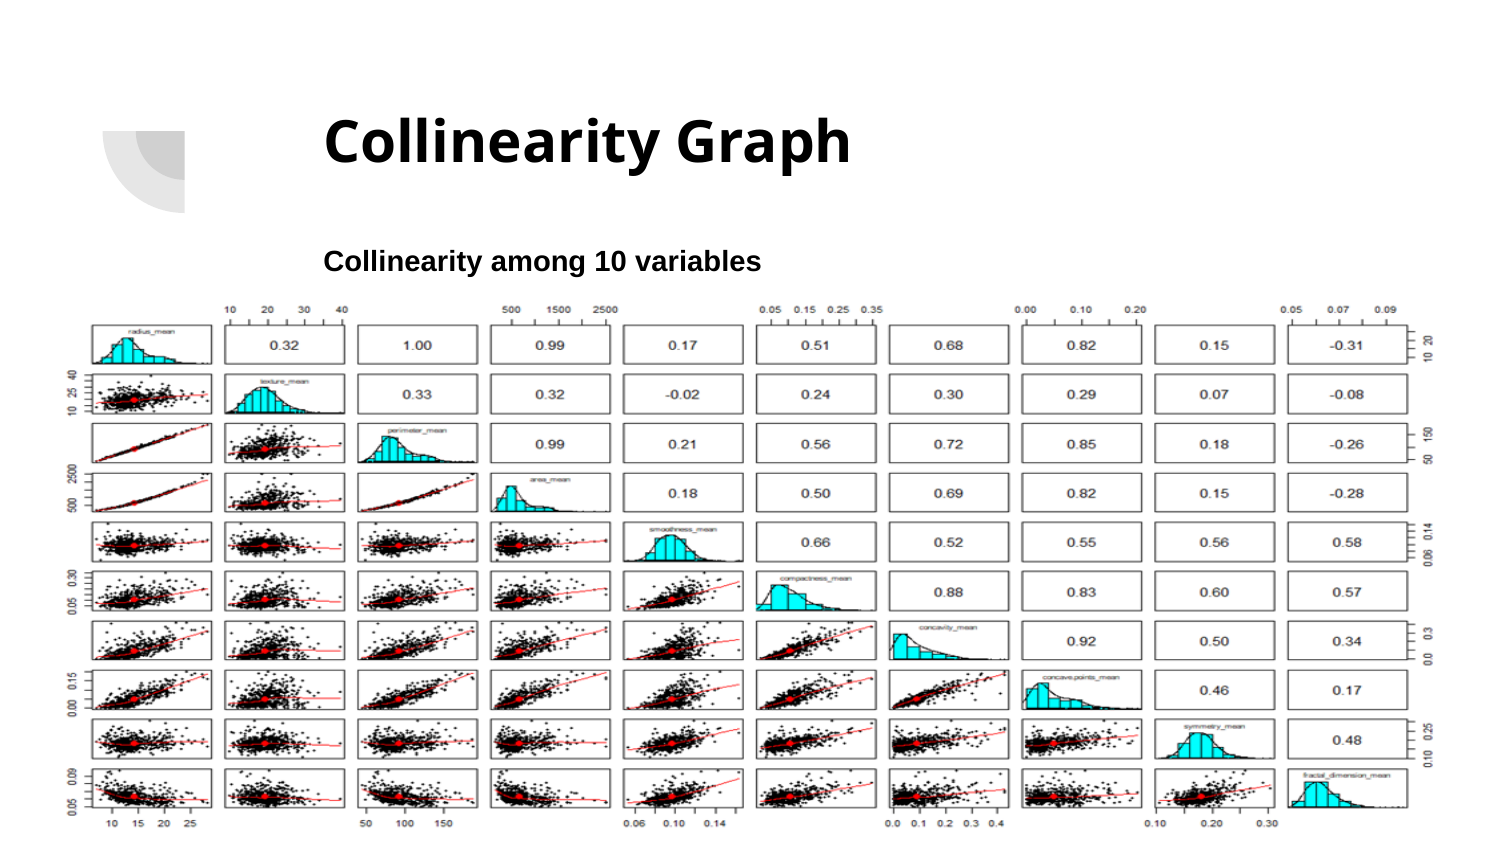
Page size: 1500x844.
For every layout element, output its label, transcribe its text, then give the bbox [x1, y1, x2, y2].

picture [31, 278, 1469, 844]
title Collinearity Graph [308, 72, 1462, 236]
text_box Collinearity among 10 variables [308, 226, 1272, 292]
